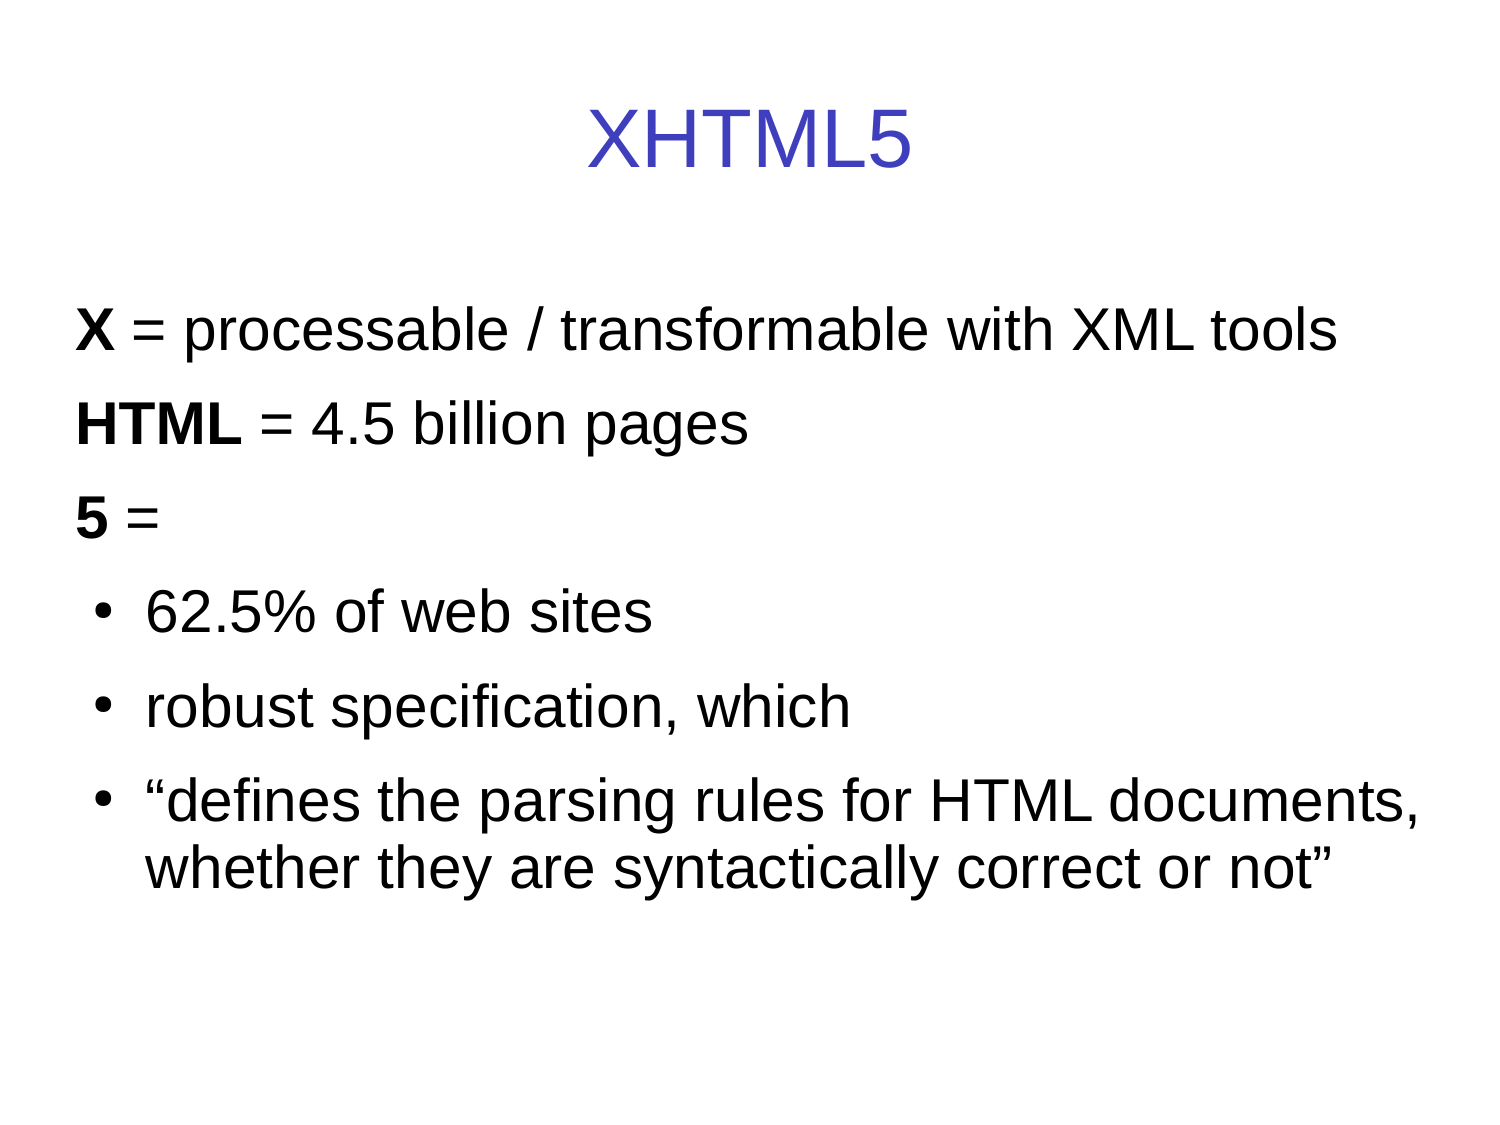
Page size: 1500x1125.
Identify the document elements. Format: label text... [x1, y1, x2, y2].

title XHTML5 [75, 44, 1425, 233]
list X = processable / transformable with XML tools HTML = 4.5 billion pages 5 = 62.5% of web sites robust specification, which “defines the parsing rules for HTML documents, whether they are syntactically correct or not” [75, 295, 1425, 1063]
